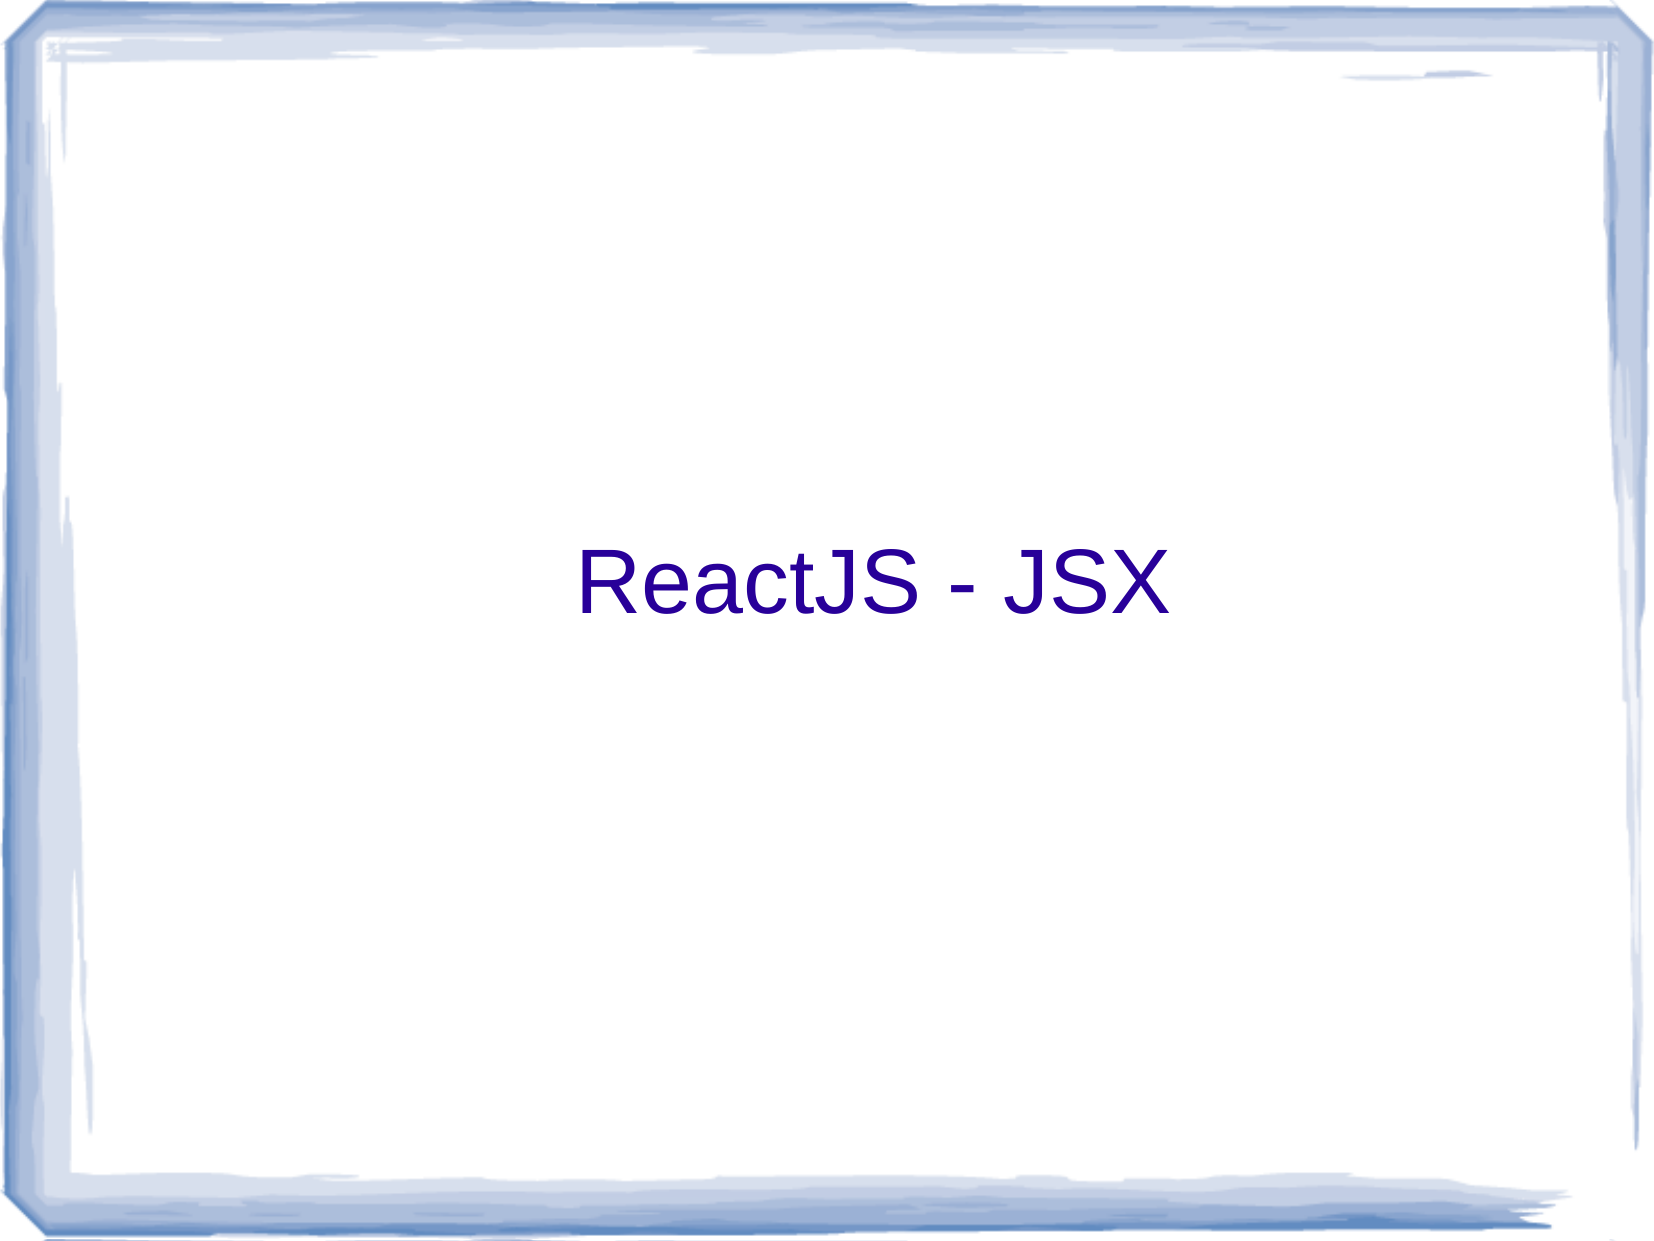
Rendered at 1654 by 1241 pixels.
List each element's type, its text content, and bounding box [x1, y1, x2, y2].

picture [0, 0, 1654, 1241]
title ReactJS - JSX [129, 477, 1619, 686]
